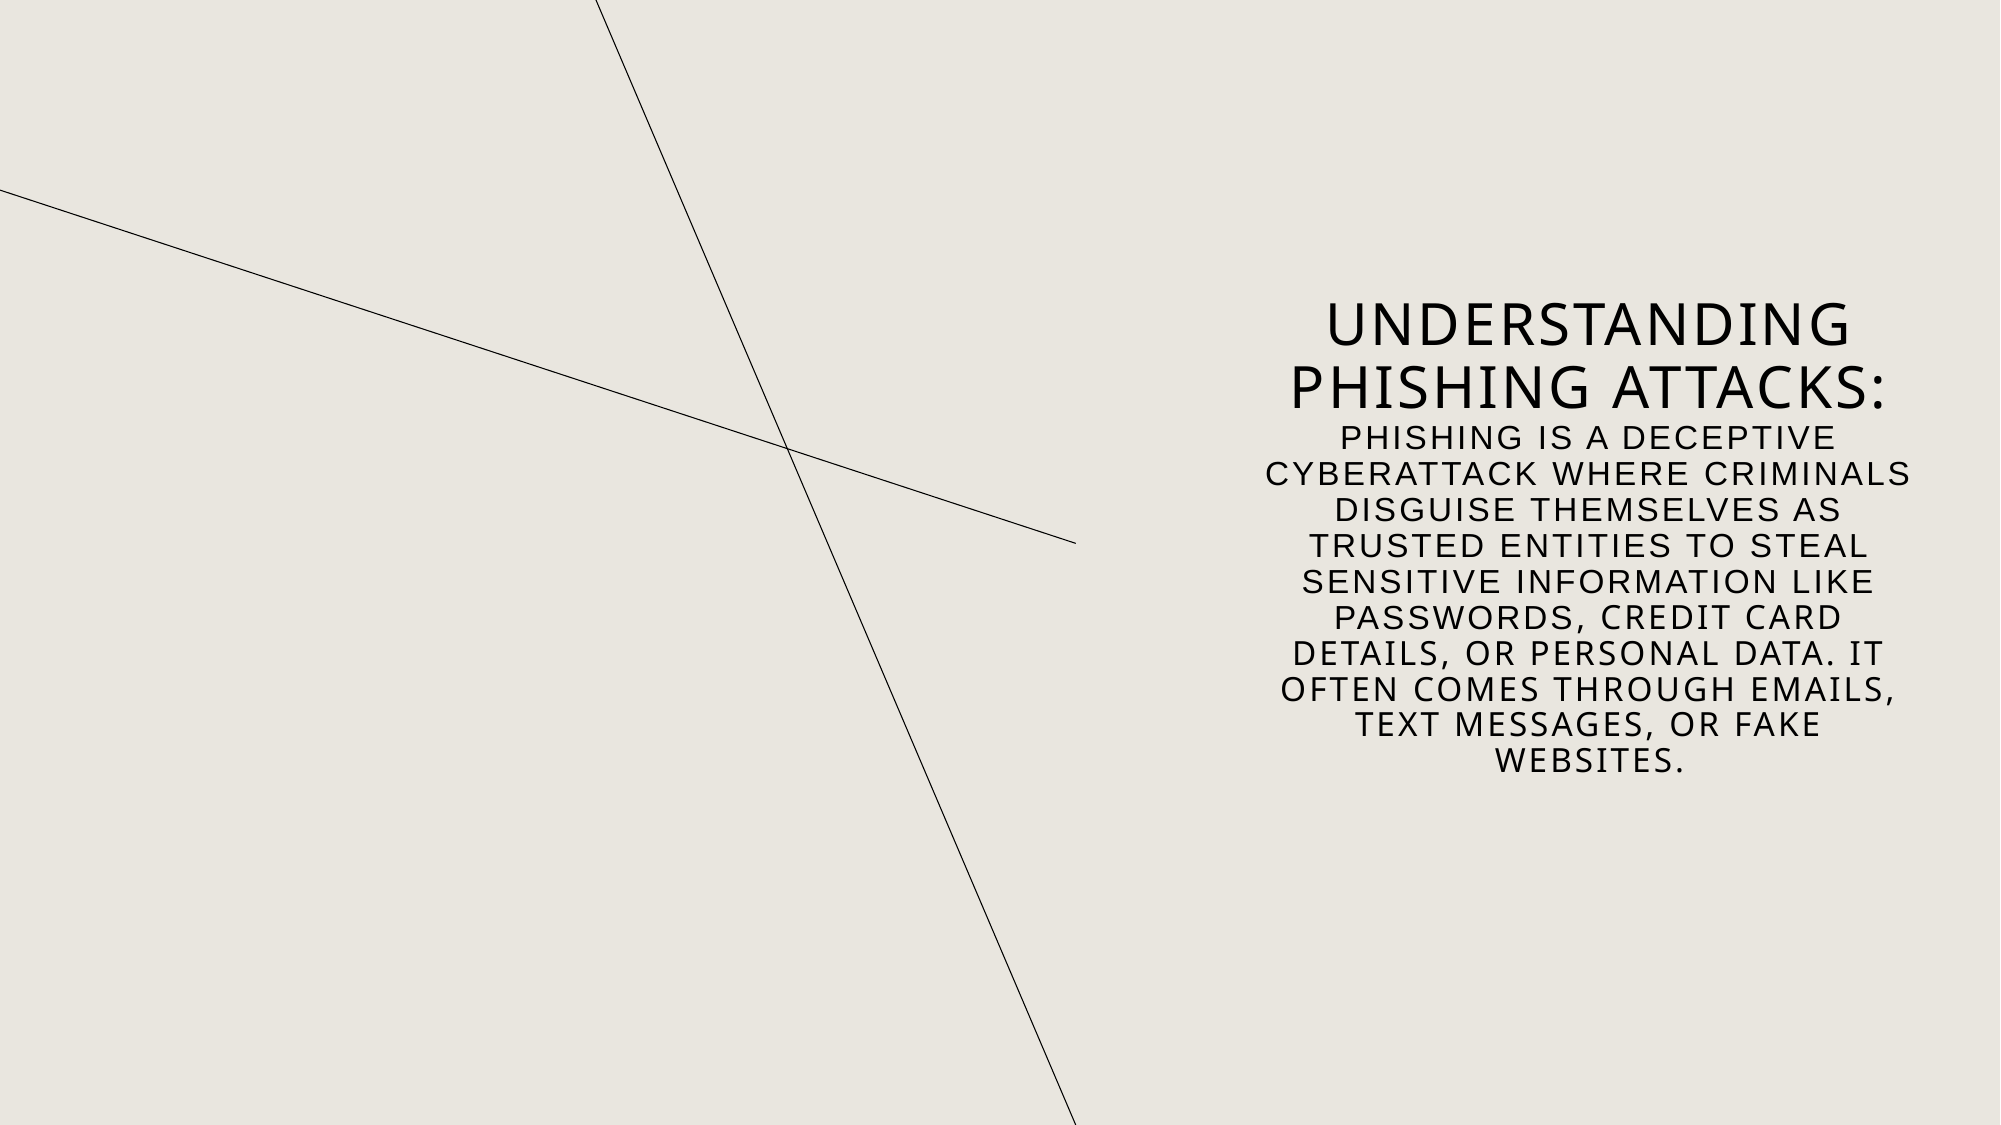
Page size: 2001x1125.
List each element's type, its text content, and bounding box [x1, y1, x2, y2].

title Understanding Phishing Attacks: Phishing is a deceptive cyberattack where criminals disguise themselves as trusted entities to steal sensitive information like passwords, credit card details, or personal data. It often comes through emails, text messages, or fake websites. [1242, 37, 1937, 788]
